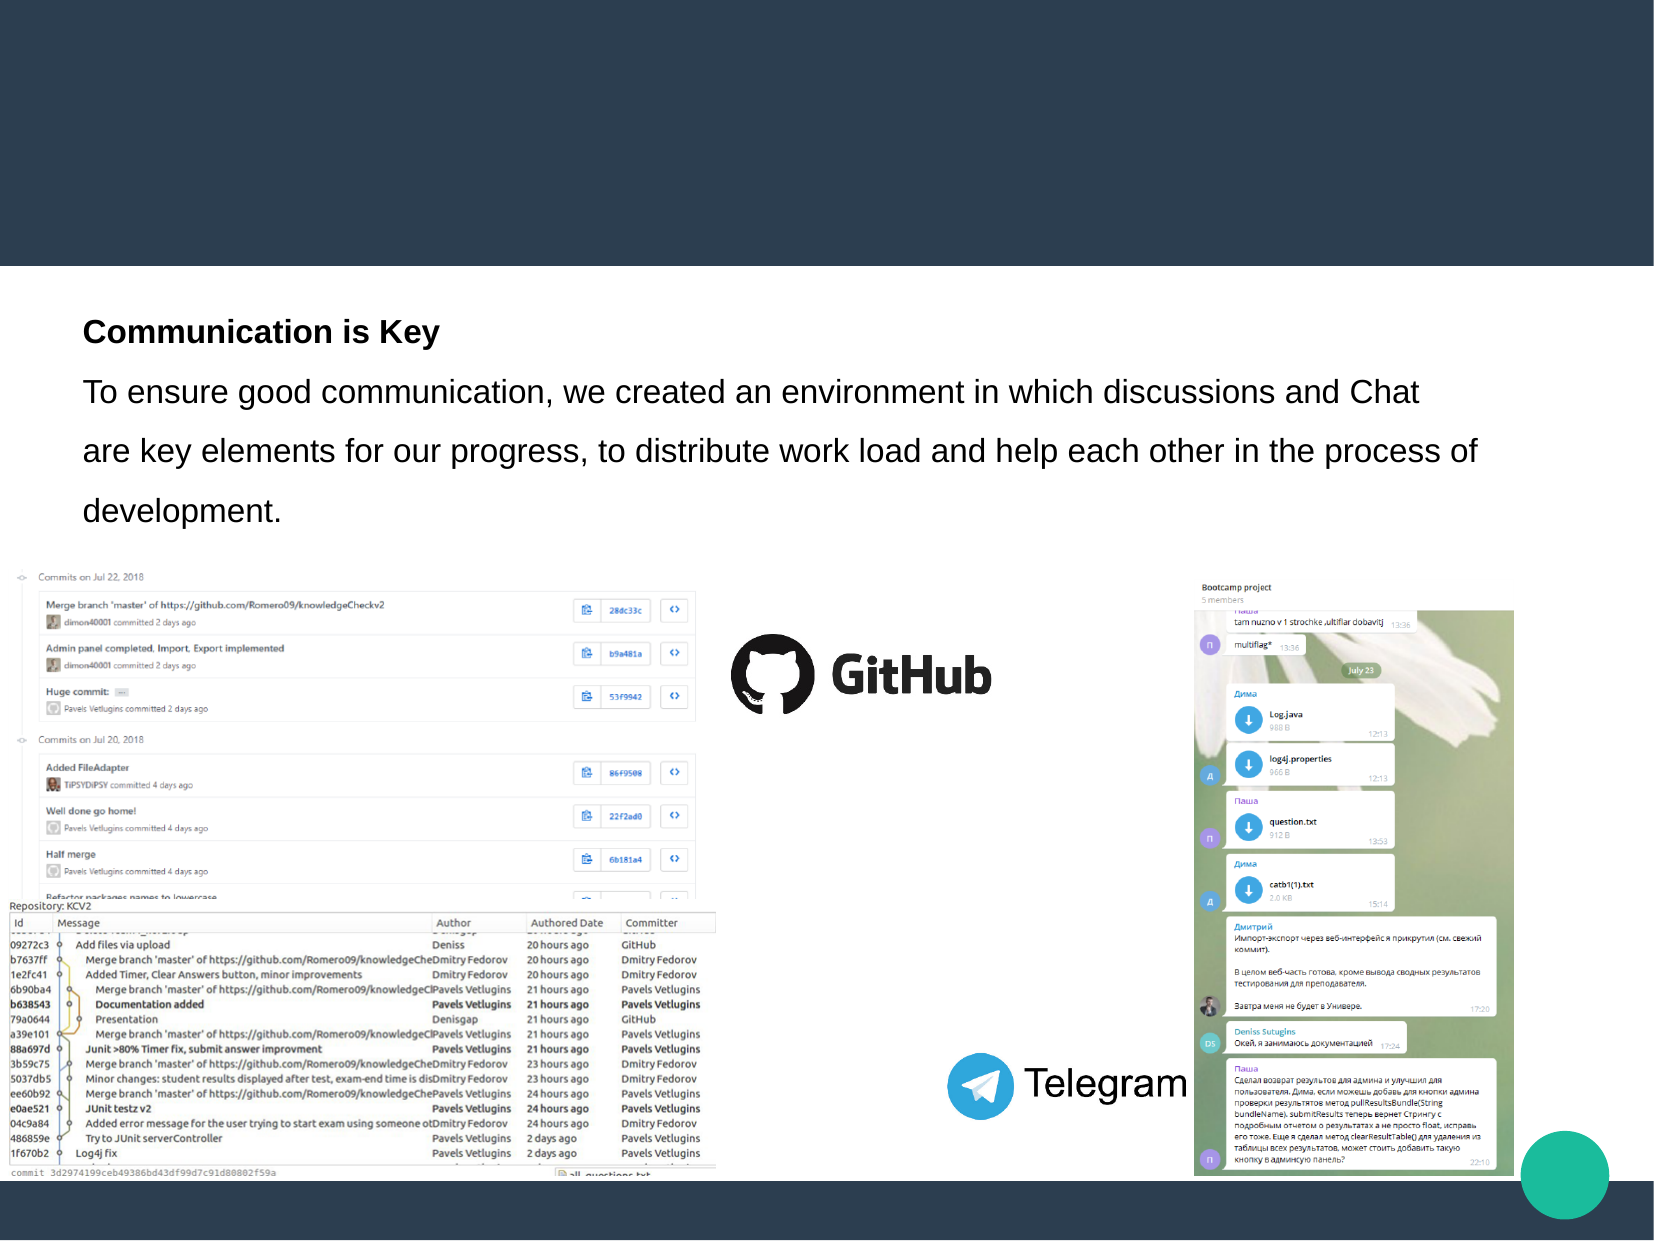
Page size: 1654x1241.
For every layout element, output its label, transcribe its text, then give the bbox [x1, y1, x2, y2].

list Communication is Key To ensure good communication, we created an environment in which discussions and Chat are key elements for our progress, to distribute work load and help each other in the process of development. [82, 290, 1571, 1010]
picture [8, 569, 1021, 1176]
picture [940, 1003, 1191, 1171]
picture [1194, 579, 1514, 1176]
